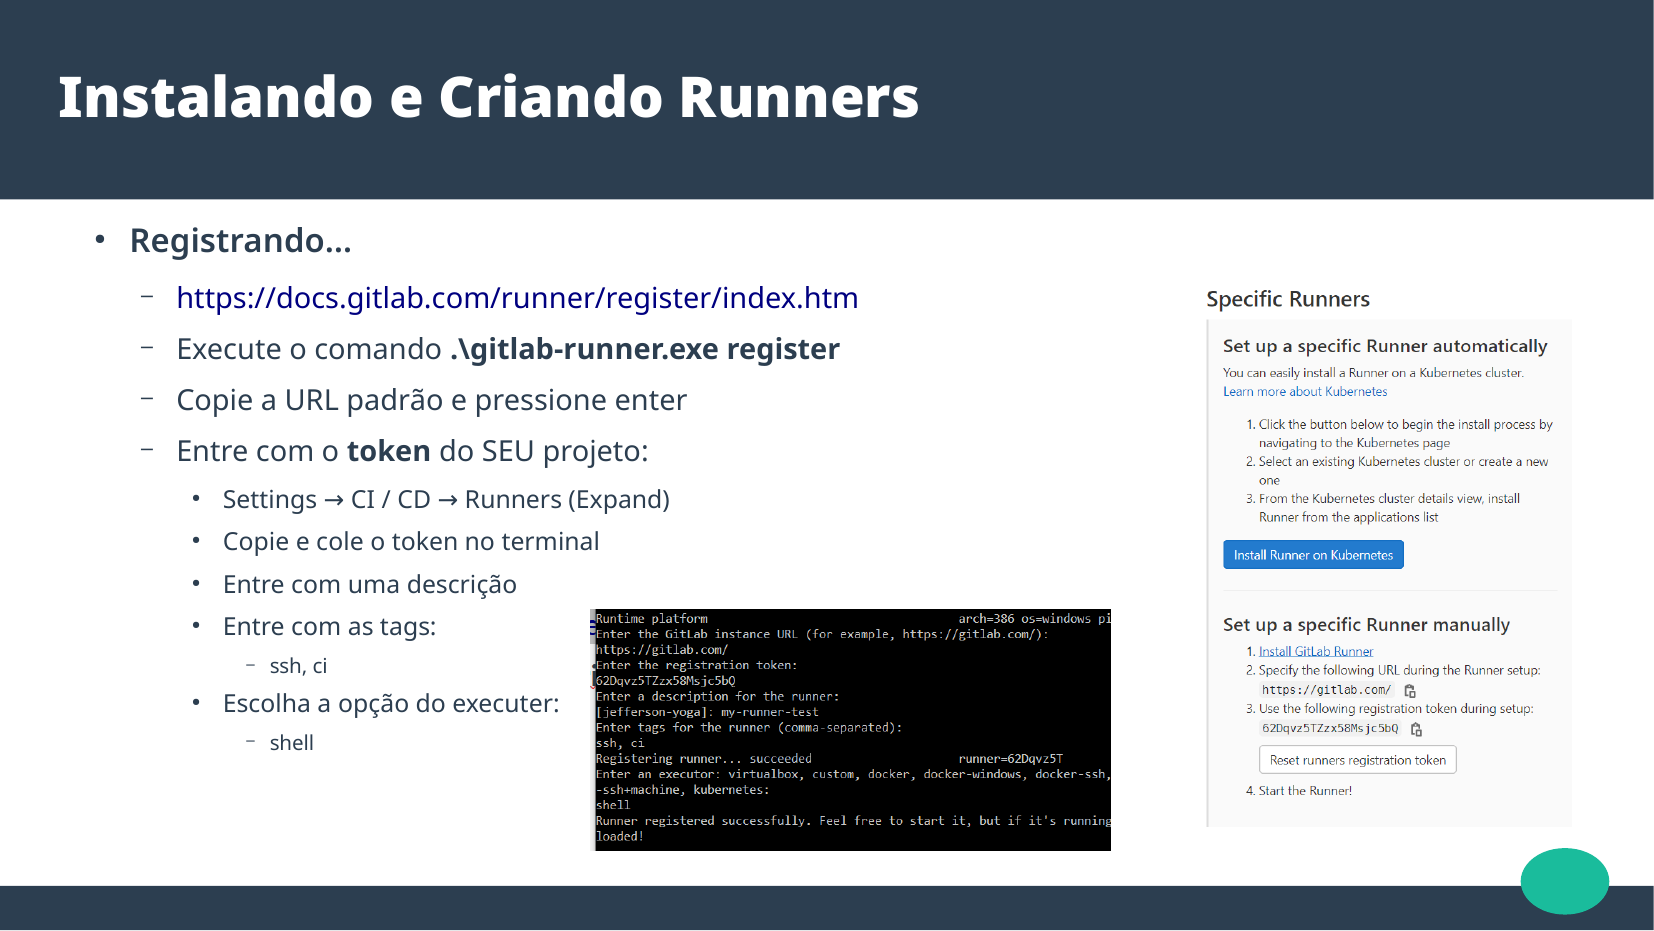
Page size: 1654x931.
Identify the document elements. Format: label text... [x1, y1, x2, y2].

picture [590, 609, 1111, 851]
picture [1176, 262, 1590, 827]
list Registrando… https://docs.gitlab.com/runner/register/index.htm Execute o comando .\gitlab-runner.exe register Copie a URL padrão e pressione enter Entre com o token do SEU projeto: Settings → CI / CD → Runners (Expand) Copie e cole o token no terminal Entre com uma descrição Entre com as tags: ssh, ci Escolha a opção do executer: shell [82, 217, 1571, 758]
title Instalando e Criando Runners [59, 37, 1595, 156]
